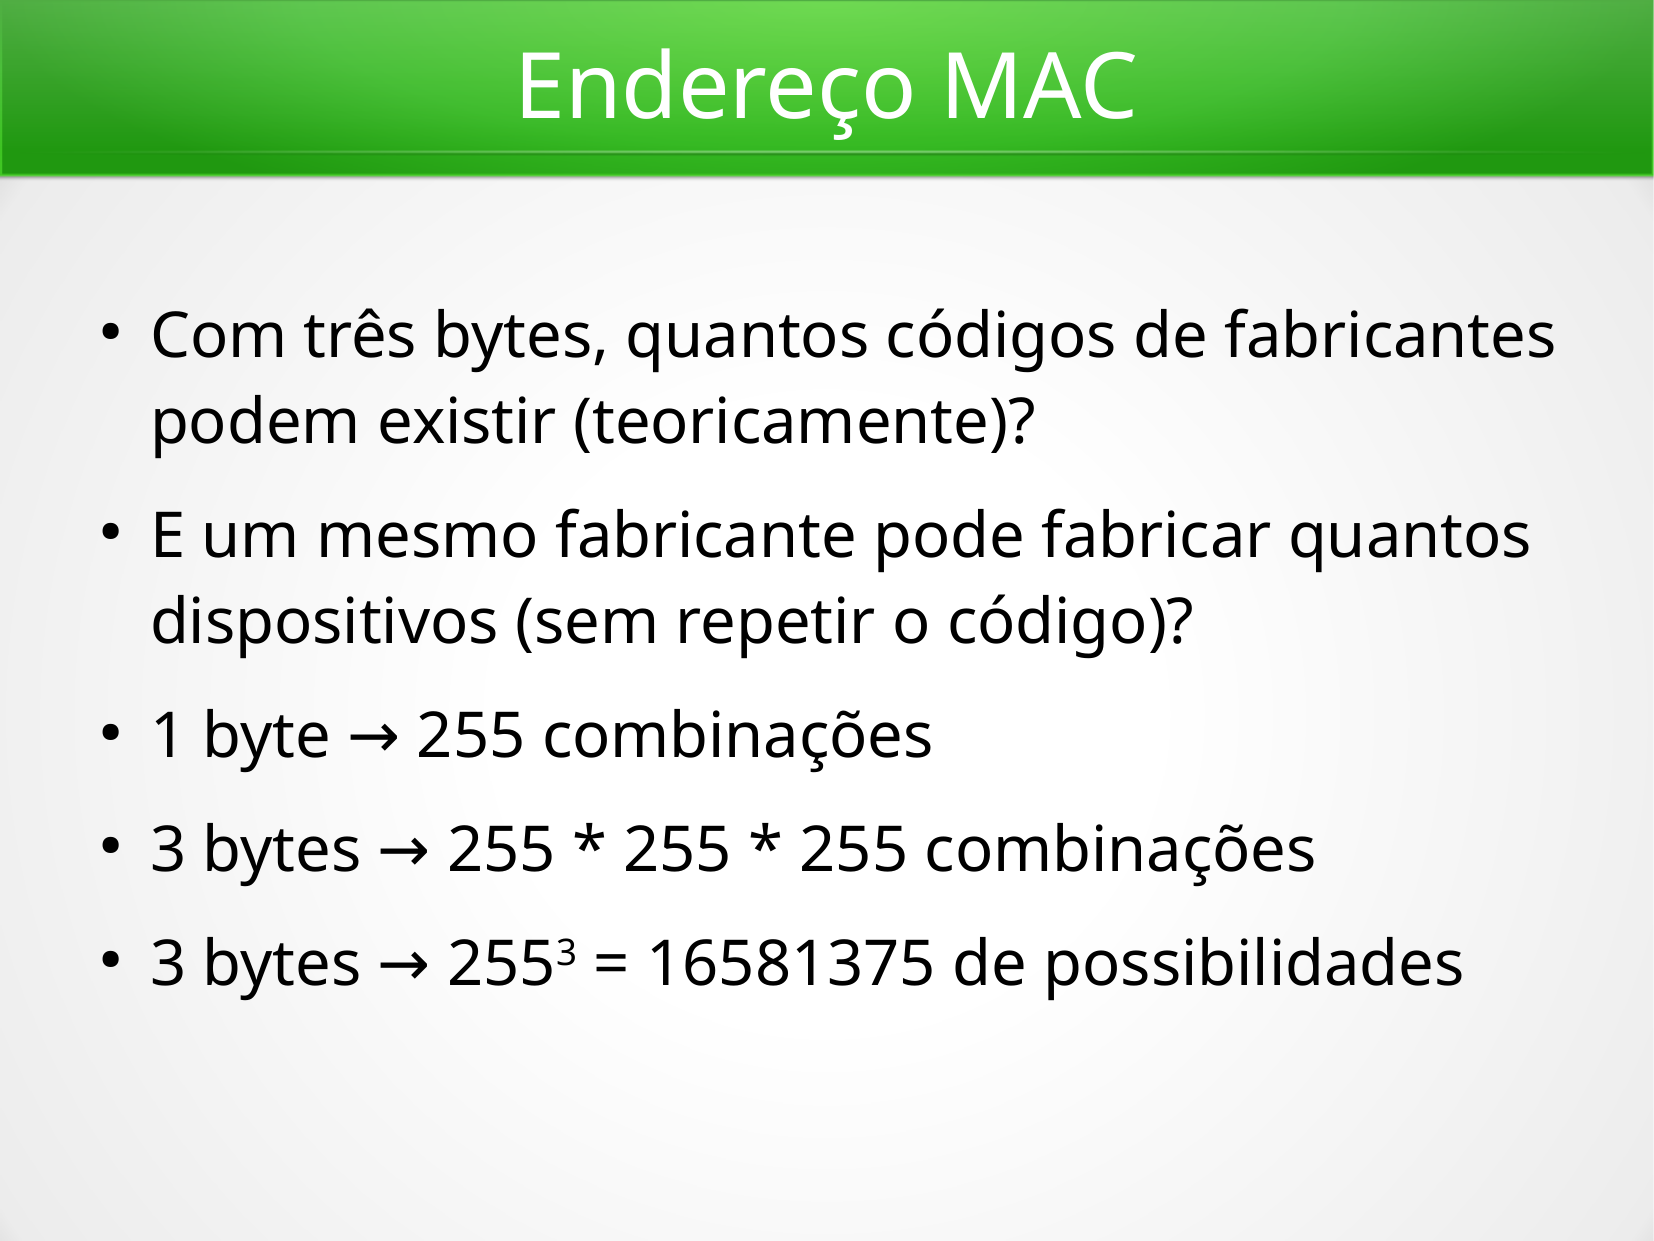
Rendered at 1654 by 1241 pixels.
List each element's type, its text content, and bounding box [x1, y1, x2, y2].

picture [0, 0, 1654, 1241]
list Com três bytes, quantos códigos de fabricantes podem existir (teoricamente)? E um mesmo fabricante pode fabricar quantos dispositivos (sem repetir o código)? 1 byte → 255 combinações 3 bytes → 255 * 255 * 255 combinações 3 bytes → 2553 = 16581375 de possibilidades [82, 290, 1571, 1010]
title Endereço MAC [82, 11, 1571, 154]
